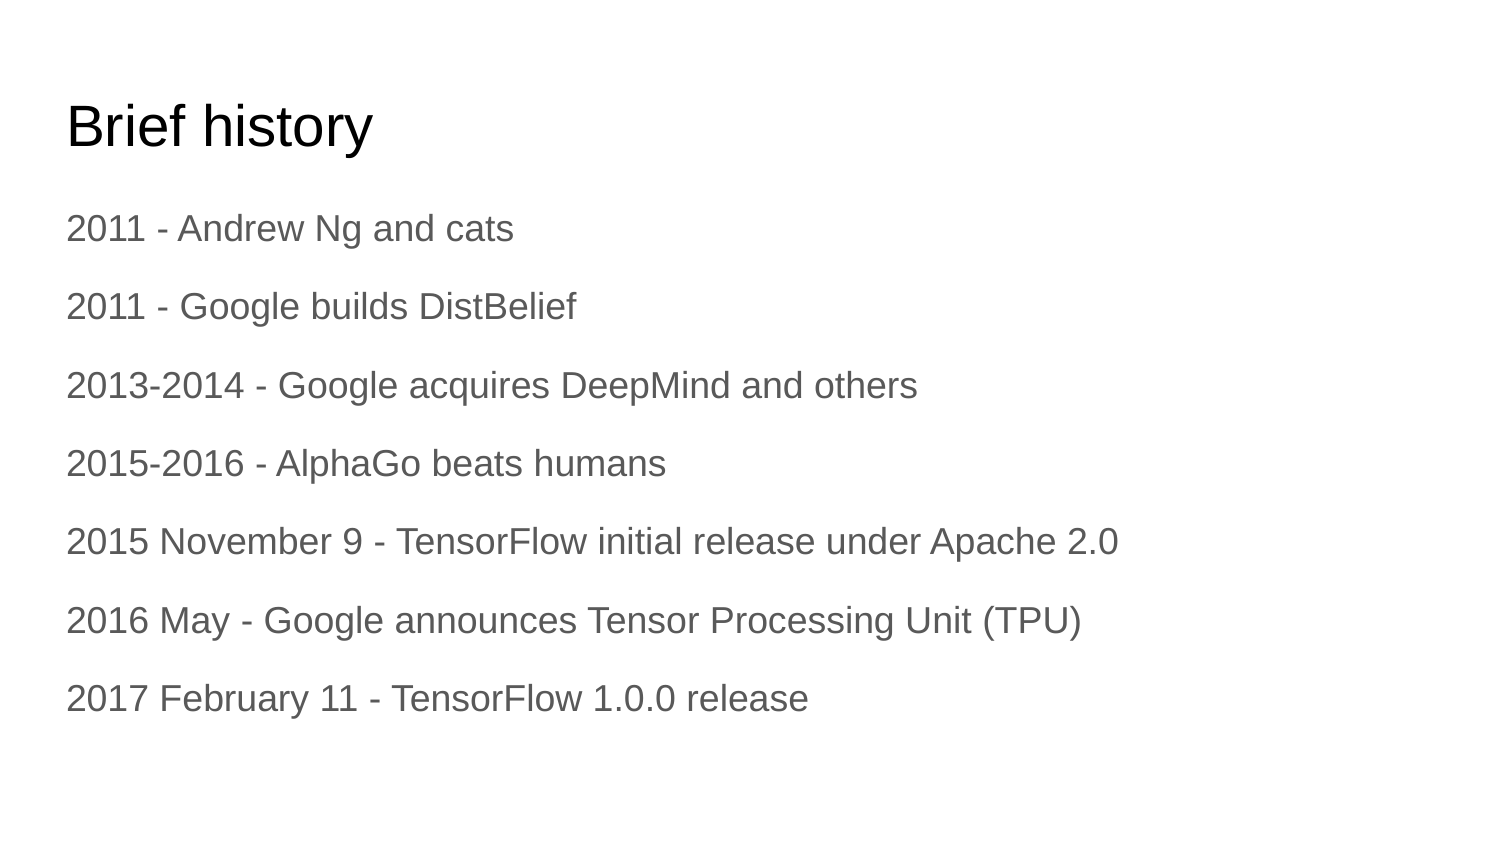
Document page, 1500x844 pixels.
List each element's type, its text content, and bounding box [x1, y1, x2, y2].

title Brief history [51, 72, 1449, 167]
list 2011 - Andrew Ng and cats 2011 - Google builds DistBelief 2013-2014 - Google acquires DeepMind and others 2015-2016 - AlphaGo beats humans 2015 November 9 - TensorFlow initial release under Apache 2.0 2016 May - Google announces Tensor Processing Unit (TPU) 2017 February 11 - TensorFlow 1.0.0 release [51, 189, 1449, 750]
